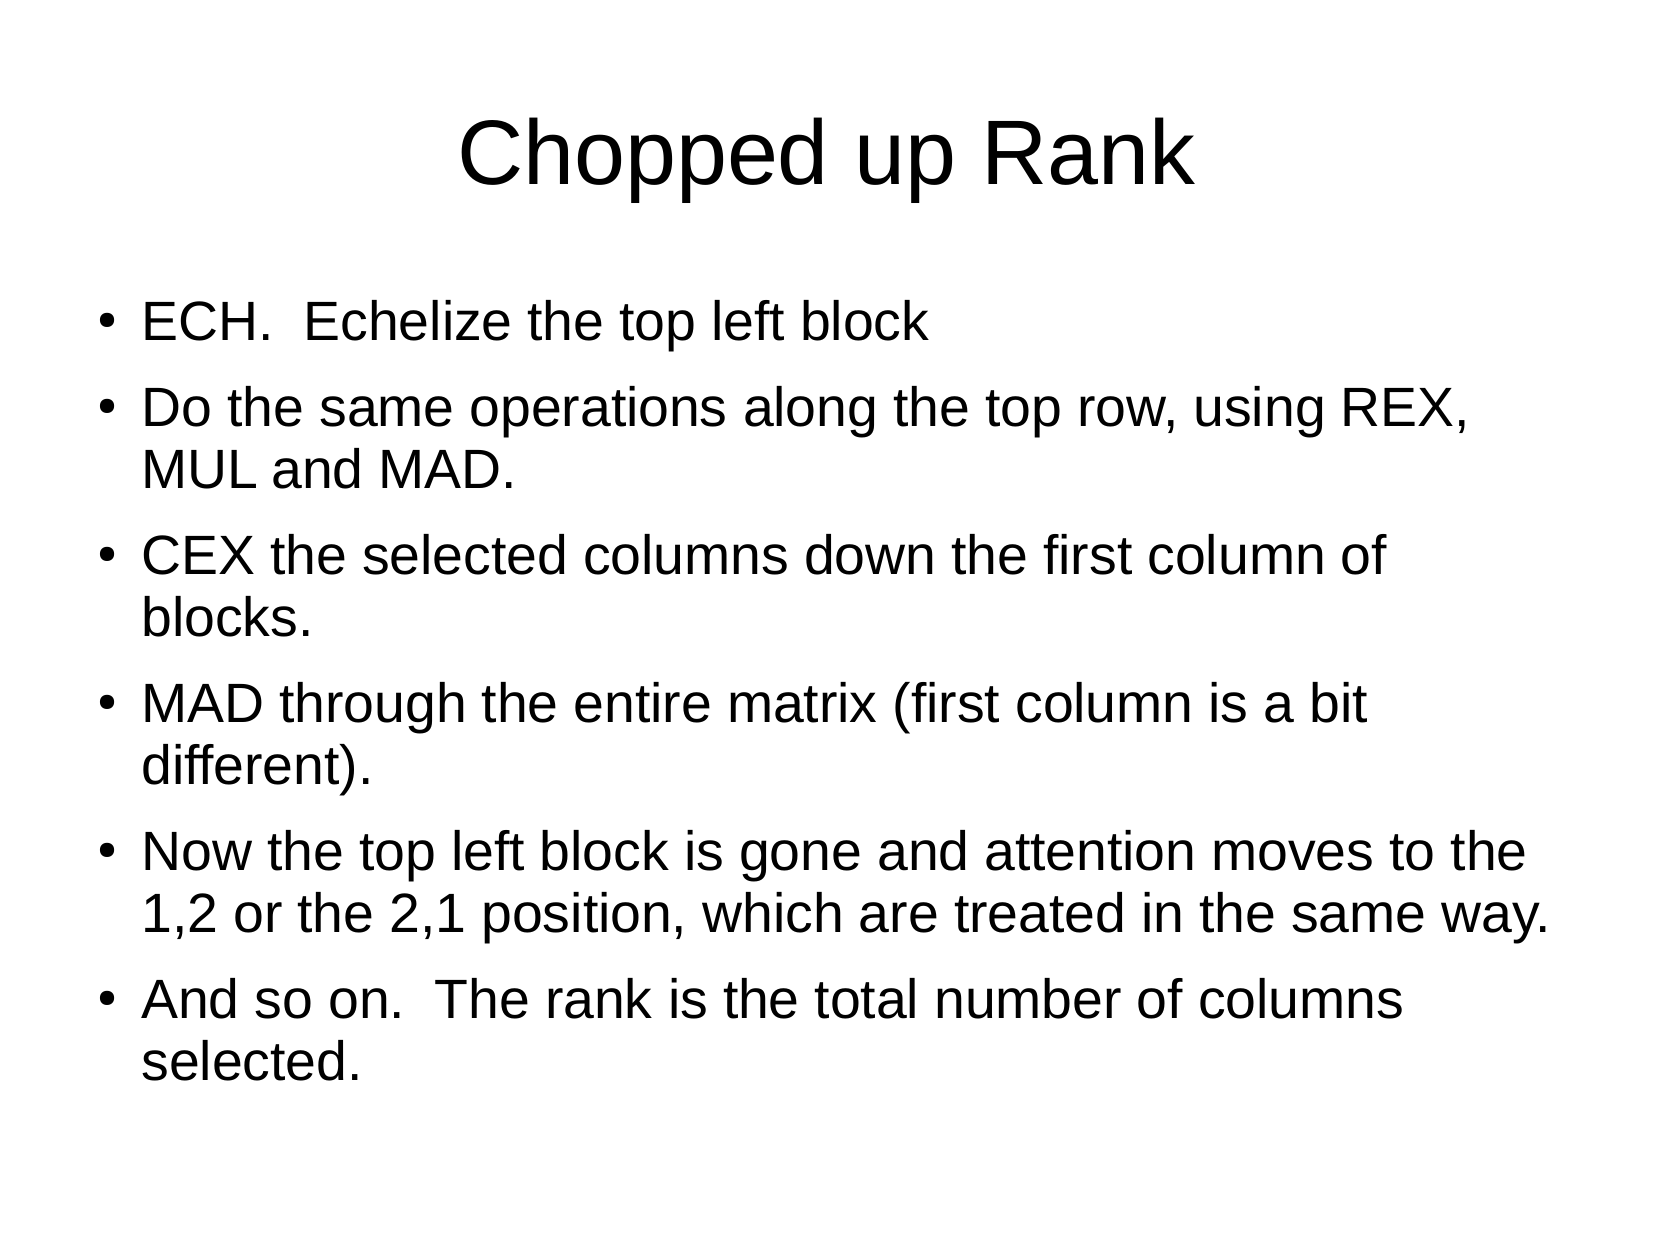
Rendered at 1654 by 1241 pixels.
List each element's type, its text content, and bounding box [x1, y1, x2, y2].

list ECH. Echelize the top left block Do the same operations along the top row, using REX, MUL and MAD. CEX the selected columns down the first column of blocks. MAD through the entire matrix (first column is a bit different). Now the top left block is gone and attention moves to the 1,2 or the 2,1 position, which are treated in the same way. And so on. The rank is the total number of columns selected. [82, 290, 1571, 1109]
title Chopped up Rank [82, 49, 1571, 257]
